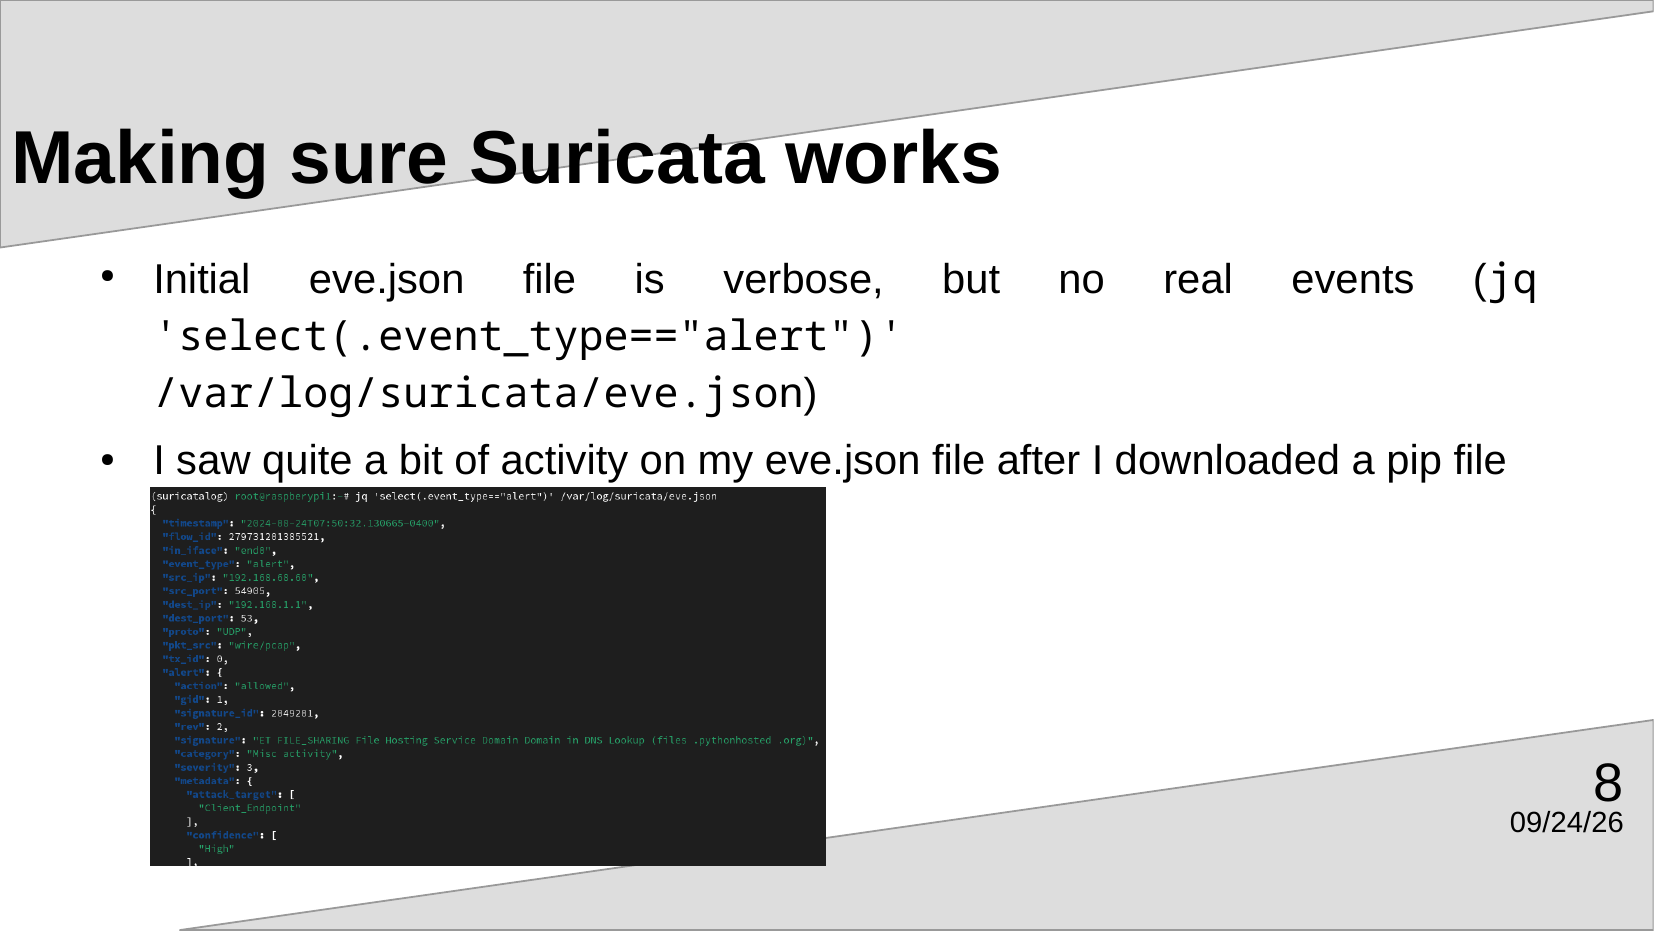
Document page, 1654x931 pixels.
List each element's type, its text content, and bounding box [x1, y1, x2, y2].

title Making sure Suricata works [11, 79, 1488, 236]
picture [150, 487, 826, 867]
list Initial eve.json file is verbose, but no real events (jq 'select(.event_type=="alert")' /var/log/suricata/eve.json) I saw quite a bit of activity on my eve.json file after I downloaded a pip file [82, 248, 1538, 789]
